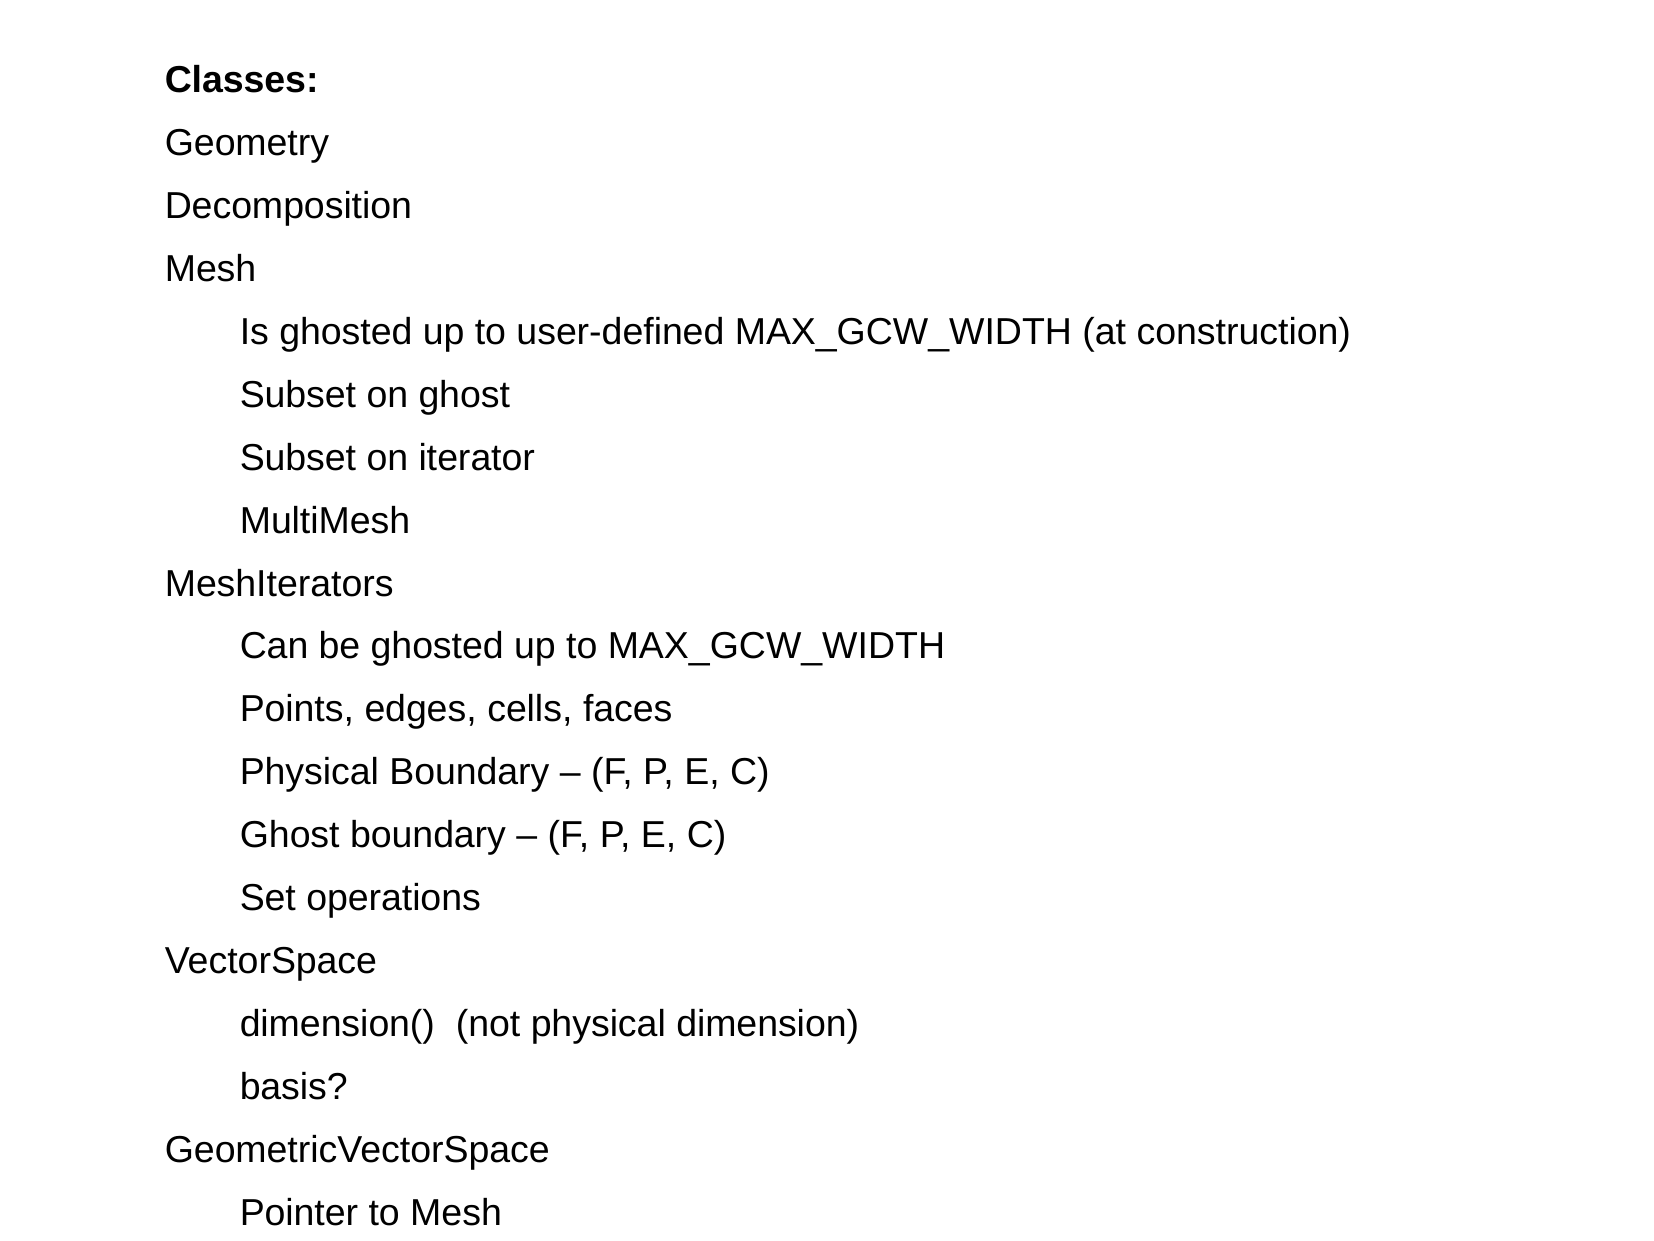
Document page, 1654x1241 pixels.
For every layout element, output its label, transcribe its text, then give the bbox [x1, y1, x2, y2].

text_box Classes: Geometry Decomposition Mesh Is ghosted up to user-defined MAX_GCW_WIDTH (at construction) Subset on ghost Subset on iterator MultiMesh MeshIterators Can be ghosted up to MAX_GCW_WIDTH Points, edges, cells, faces Physical Boundary – (F, P, E, C) Ghost boundary – (F, P, E, C) Set operations VectorSpace dimension() (not physical dimension) basis? GeometricVectorSpace Pointer to Mesh [150, 30, 1367, 1220]
